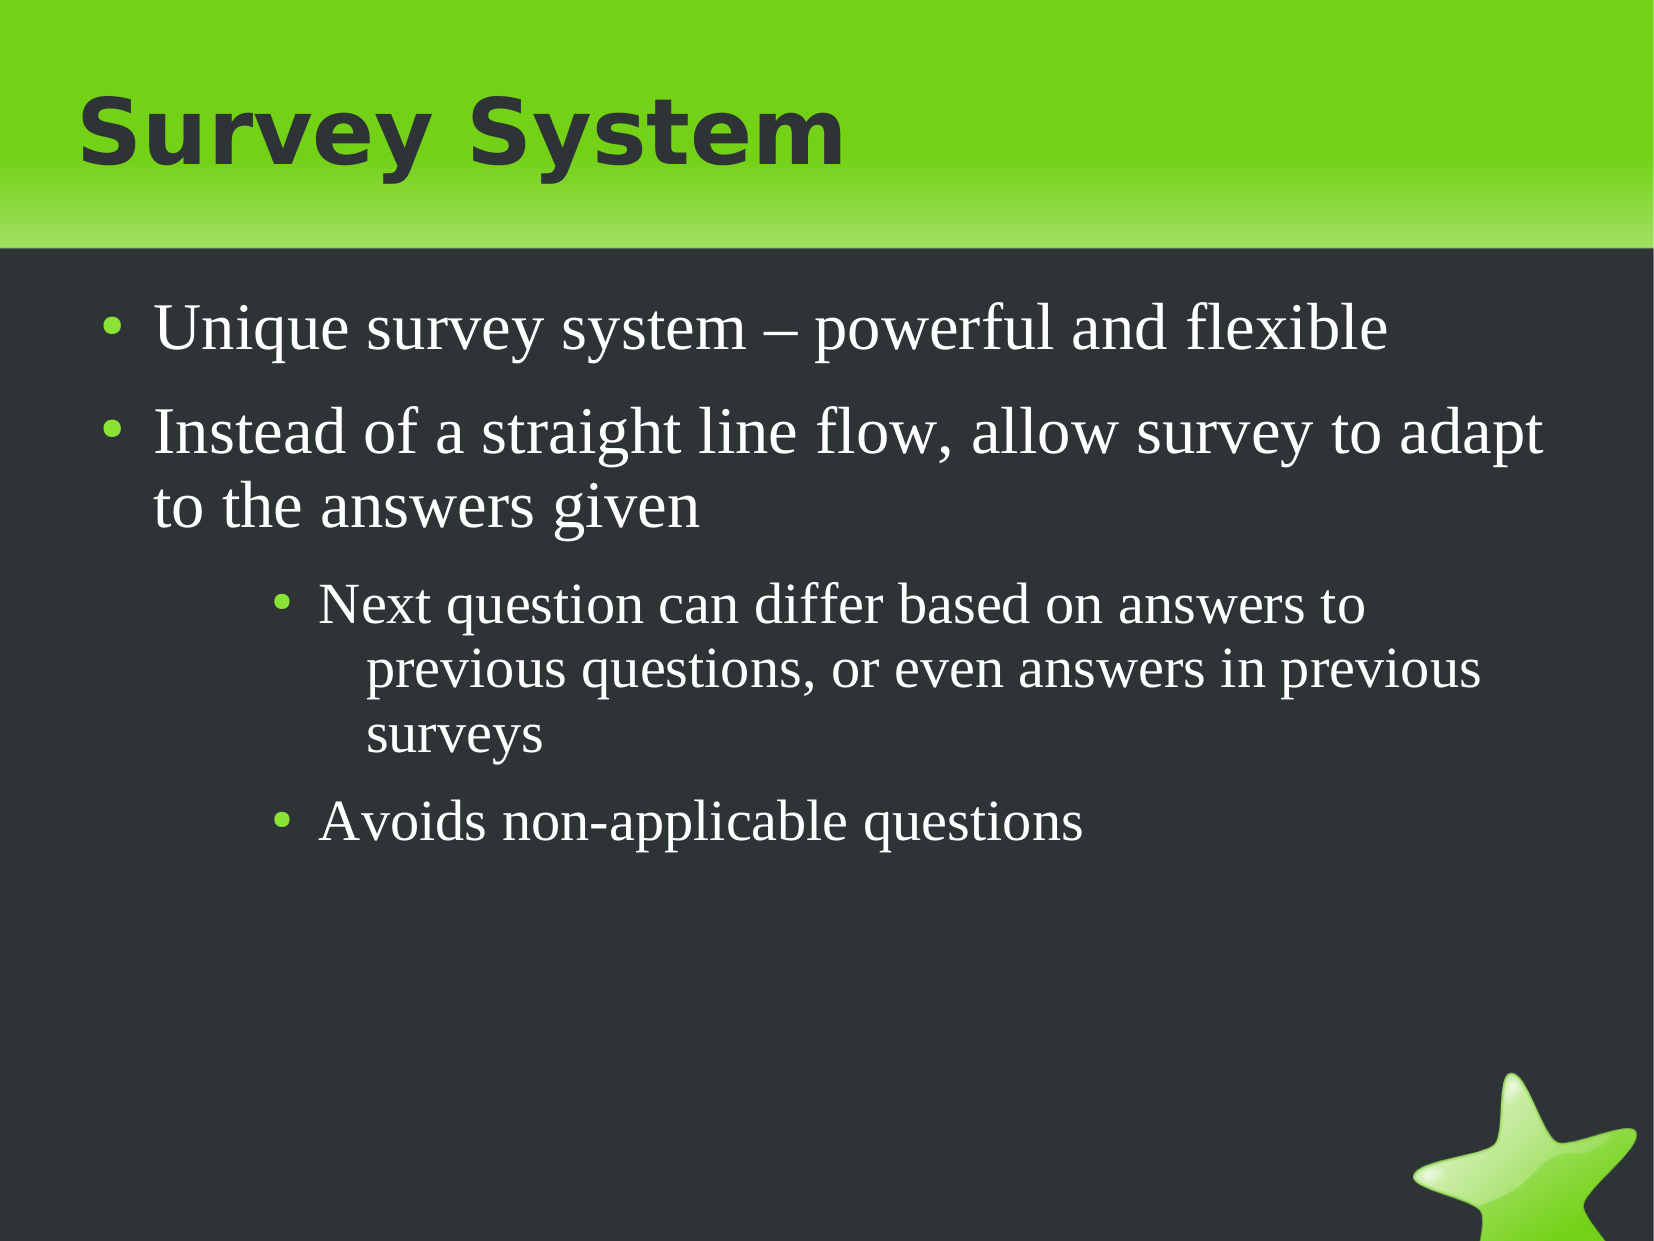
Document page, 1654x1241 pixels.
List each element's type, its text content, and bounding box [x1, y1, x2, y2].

title Survey System [76, 29, 1565, 237]
list Unique survey system – powerful and flexible Instead of a straight line flow, allow survey to adapt to the answers given Next question can differ based on answers to previous questions, or even answers in previous surveys Avoids non-applicable questions [82, 290, 1571, 1109]
picture [0, 0, 1654, 1241]
